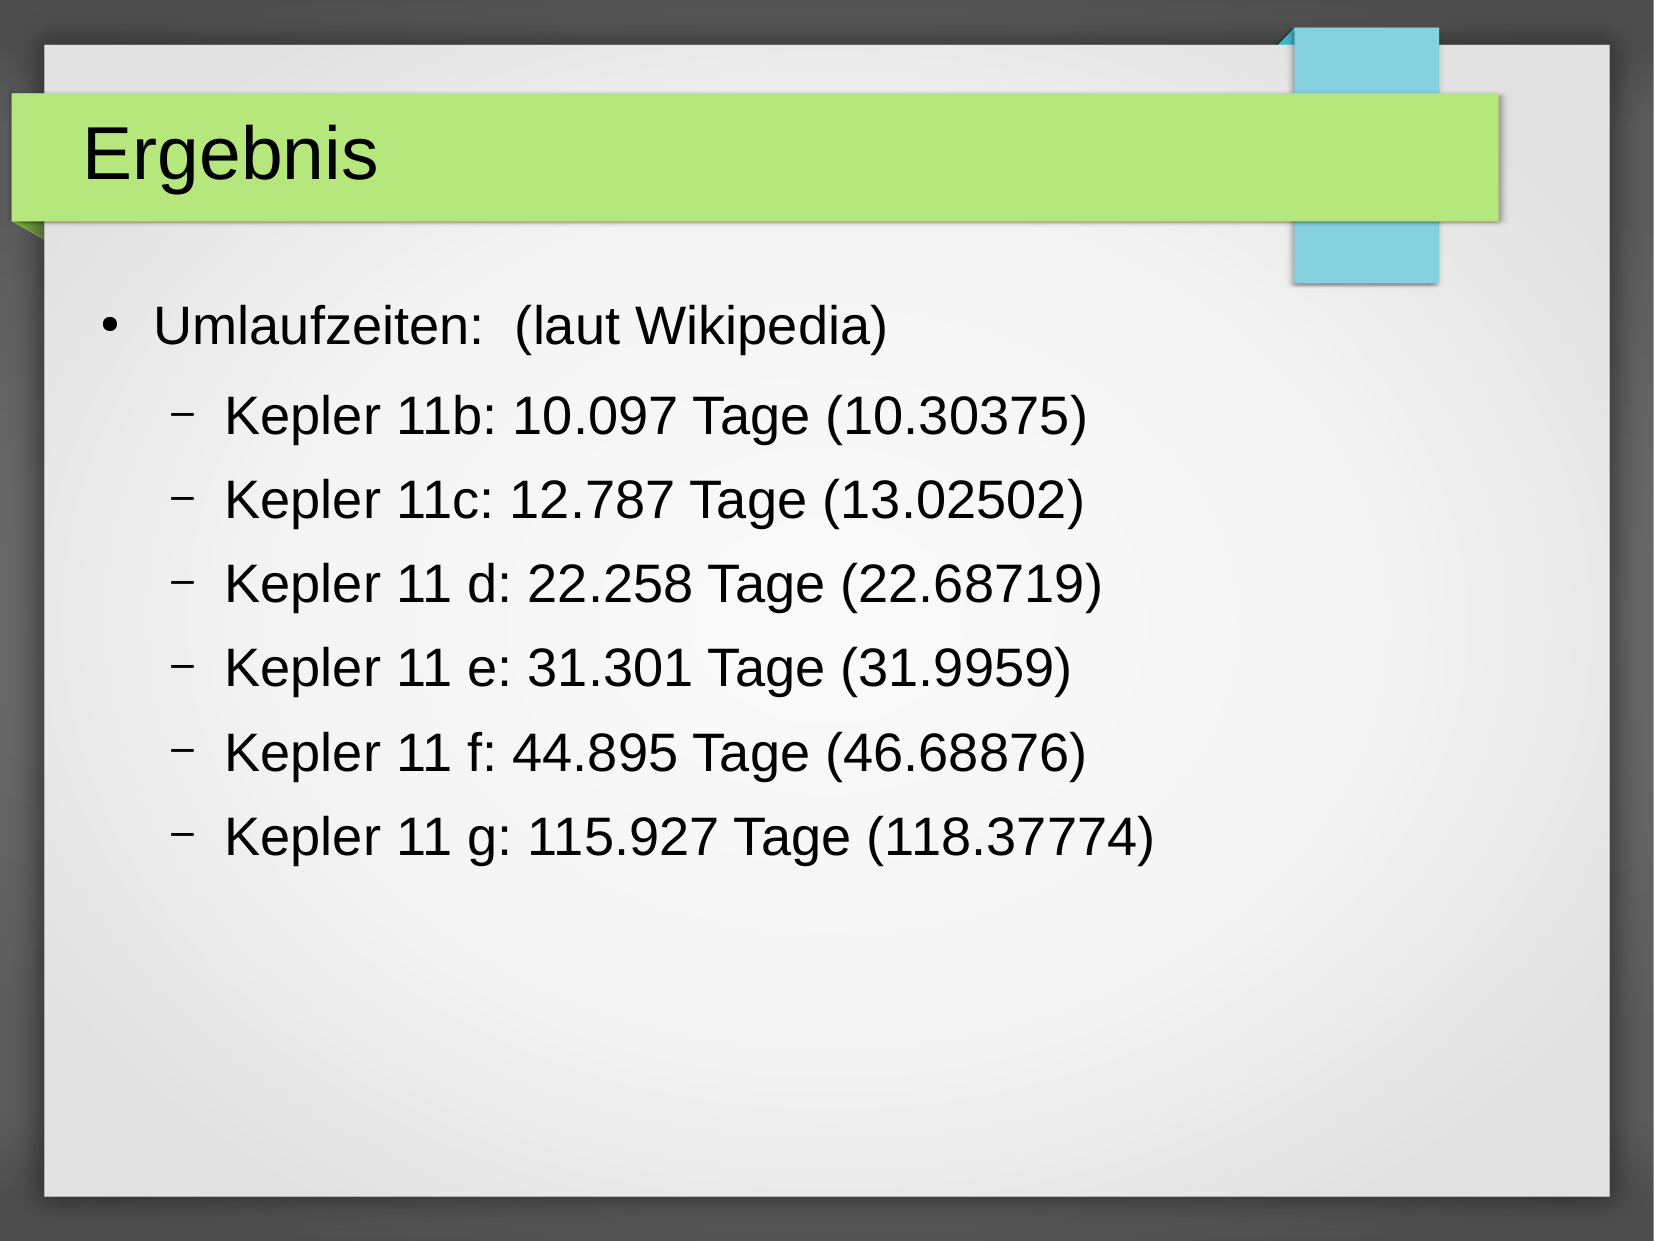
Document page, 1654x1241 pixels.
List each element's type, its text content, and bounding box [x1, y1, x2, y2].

title Ergebnis [82, 94, 1264, 213]
picture [0, 0, 1654, 1241]
list Umlaufzeiten: (laut Wikipedia) Kepler 11b: 10.097 Tage (10.30375) Kepler 11c: 12.787 Tage (13.02502) Kepler 11 d: 22.258 Tage (22.68719) Kepler 11 e: 31.301 Tage (31.9959) Kepler 11 f: 44.895 Tage (46.68876) Kepler 11 g: 115.927 Tage (118.37774) [82, 295, 1571, 1015]
